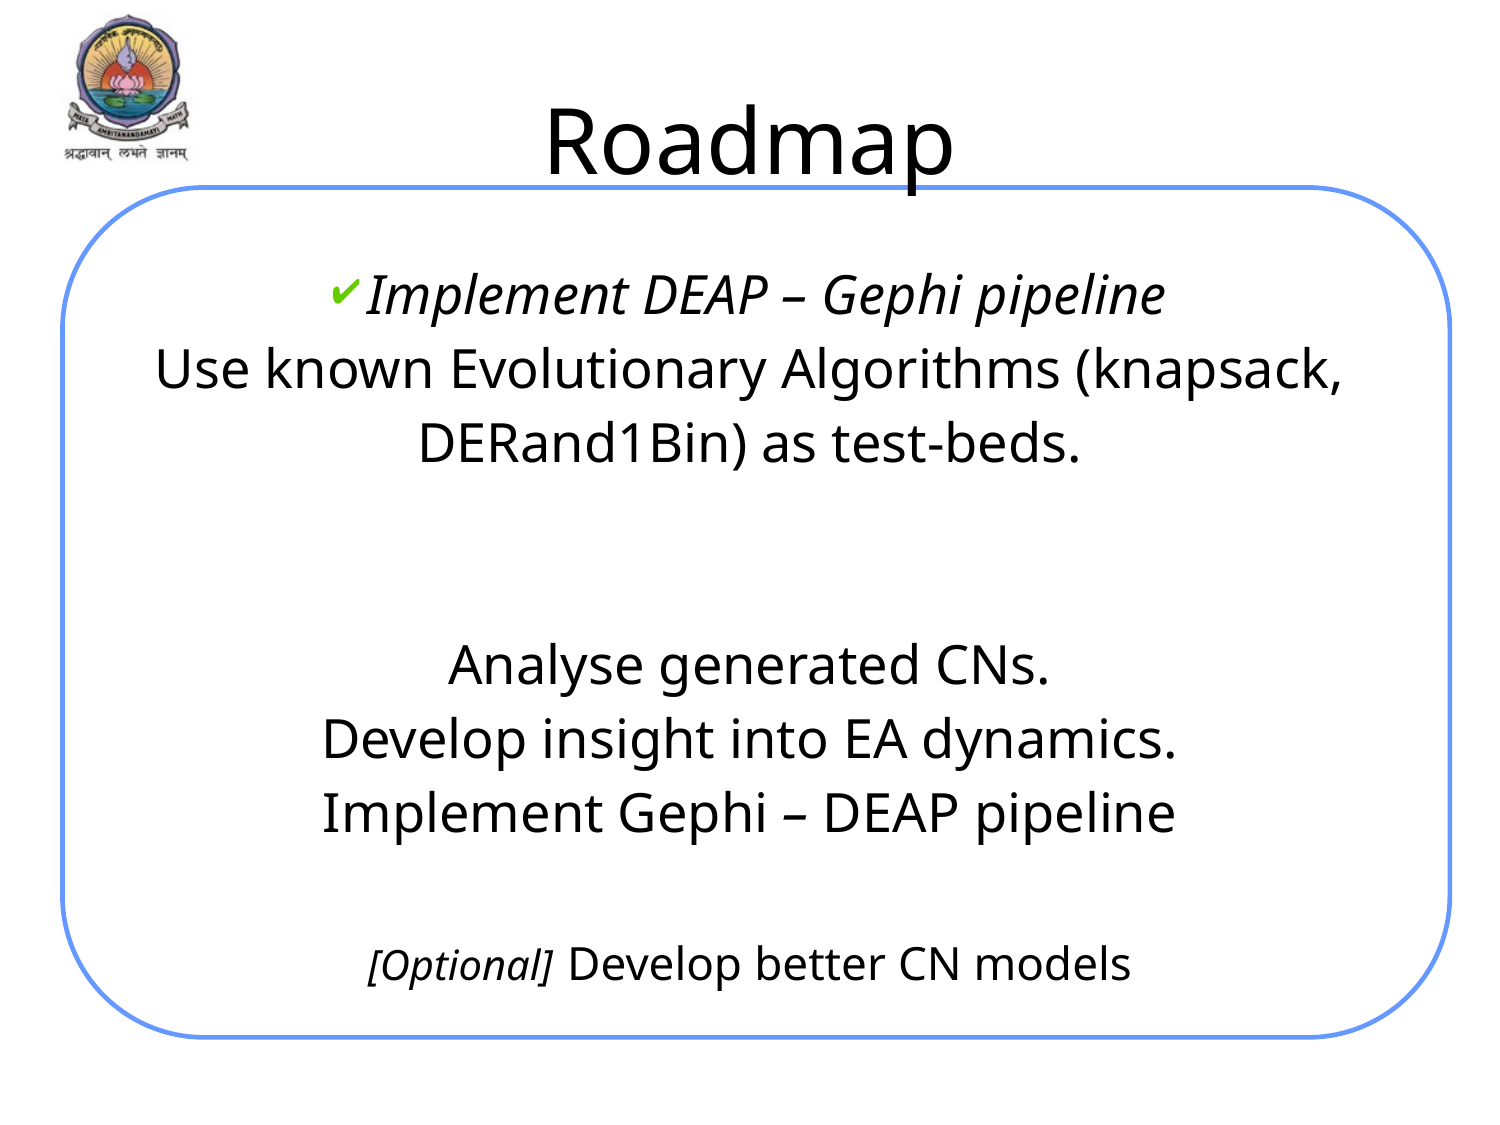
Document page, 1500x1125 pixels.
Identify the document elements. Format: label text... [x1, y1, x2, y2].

title Roadmap [75, 44, 1425, 182]
picture [62, 12, 193, 163]
subtitle Implement DEAP – Gephi pipeline Use known Evolutionary Algorithms (knapsack, DERand1Bin) as test-beds. Analyse generated CNs. Develop insight into EA dynamics. Implement Gephi – DEAP pipeline [Optional] Develop better CN models [75, 182, 1425, 997]
